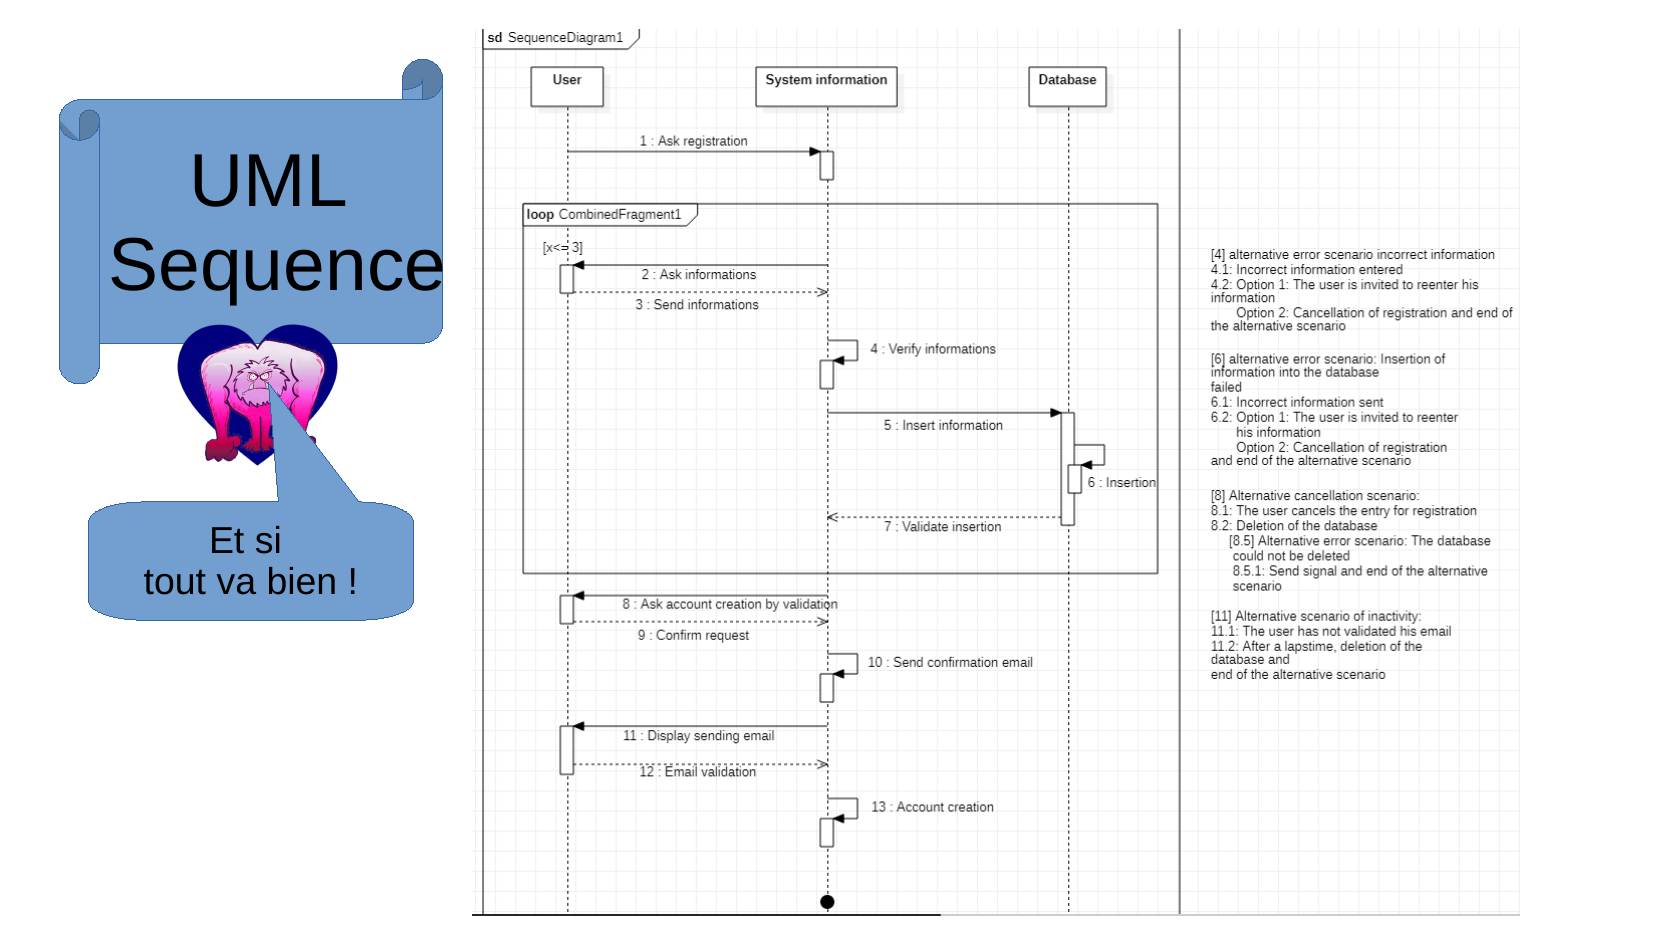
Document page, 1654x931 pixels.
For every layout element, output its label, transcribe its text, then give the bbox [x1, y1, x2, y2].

title UML Sequence [23, 119, 472, 325]
text_box [59, 325, 177, 384]
picture [472, 29, 1520, 916]
text_box [59, 59, 443, 119]
text_box [338, 325, 443, 344]
text_box Et si tout va bien ! [88, 382, 414, 621]
picture [177, 324, 338, 466]
